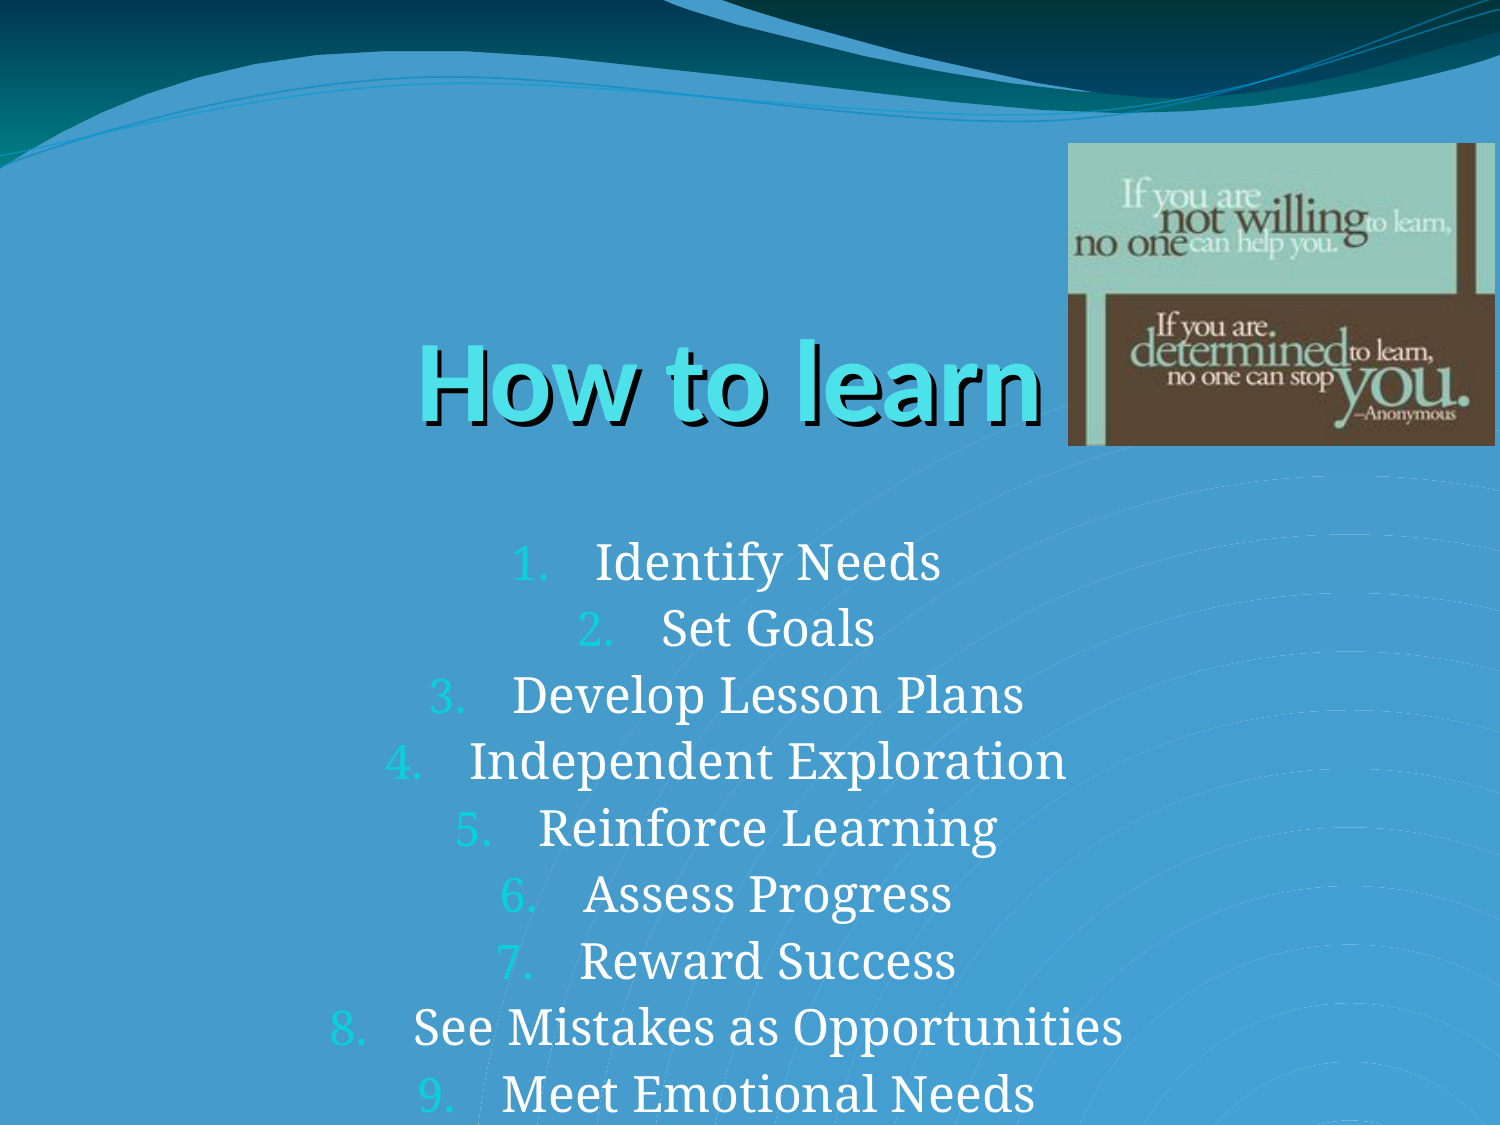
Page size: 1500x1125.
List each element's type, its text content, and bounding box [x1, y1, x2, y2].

subtitle Identify Needs Set Goals Develop Lesson Plans Independent Exploration Reinforce Learning Assess Progress Reward Success See Mistakes as Opportunities Meet Emotional Needs Get Feedback Keep Learning [87, 529, 1377, 929]
title How to learn [87, 224, 1376, 526]
picture [113, 125, 133, 131]
picture [635, 90, 669, 94]
picture [1068, 144, 1495, 446]
picture [65, 138, 80, 143]
